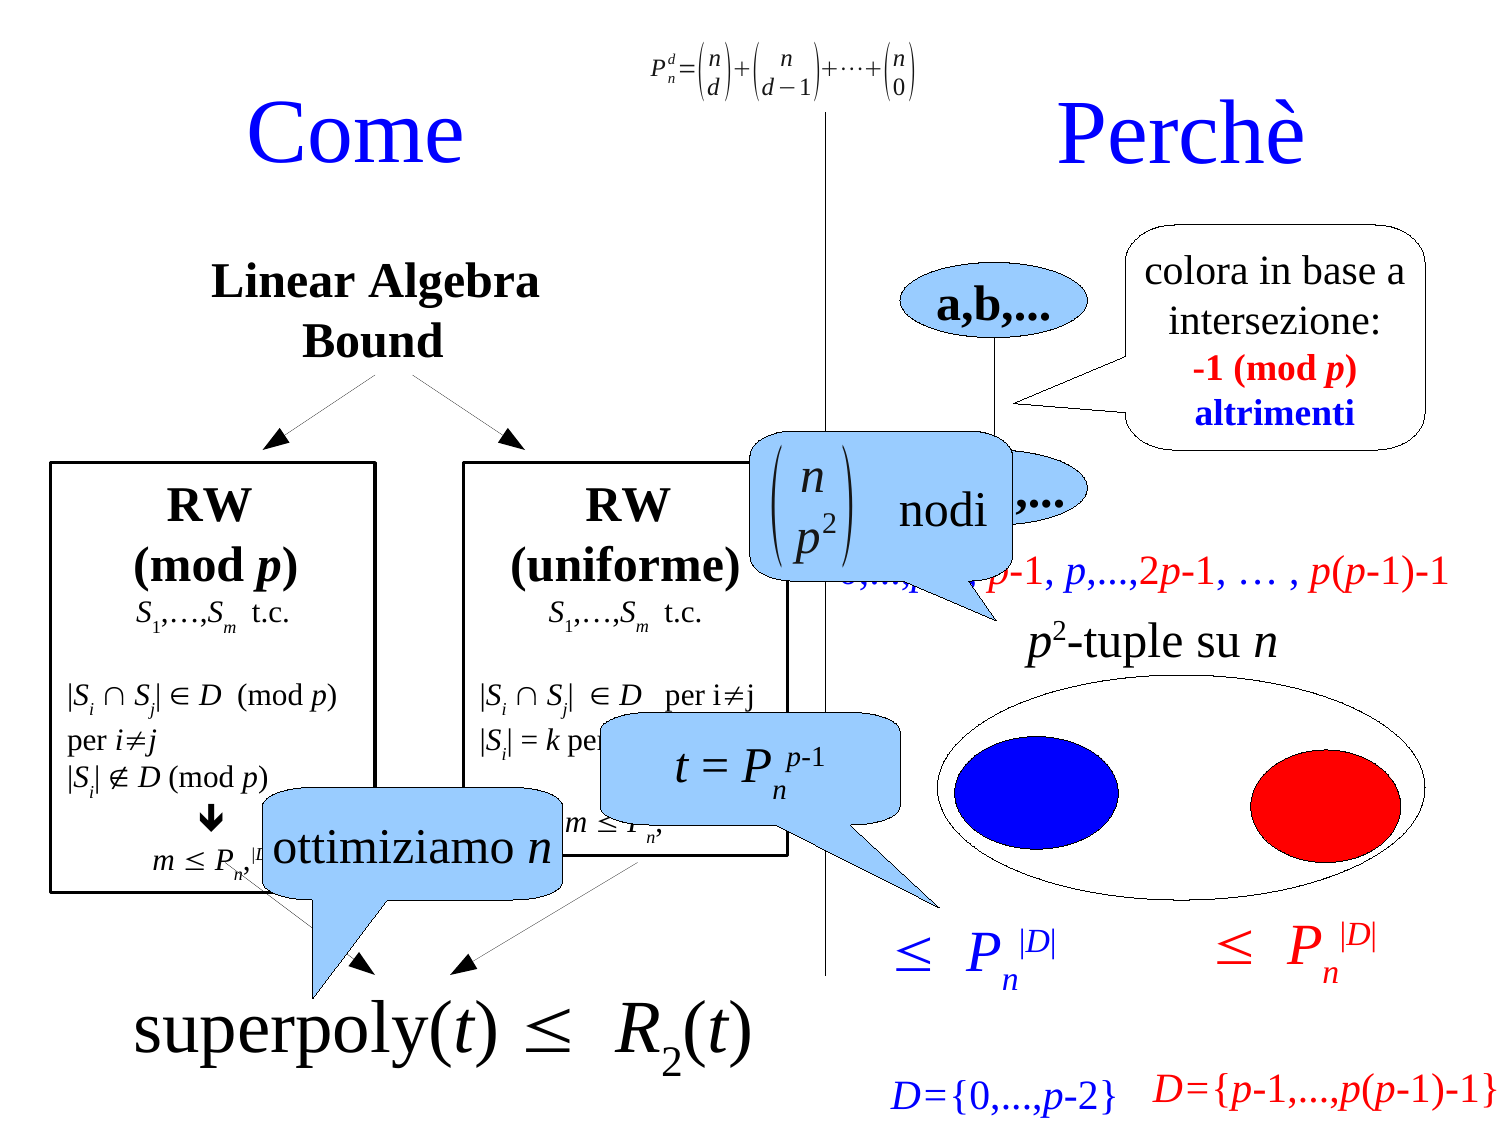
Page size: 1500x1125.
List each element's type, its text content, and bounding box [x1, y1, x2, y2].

text_box Perchè [976, 77, 1388, 188]
text_box nodi [749, 431, 1013, 621]
text_box [1250, 749, 1401, 863]
text_box 0,...,p-2, p-1, p,...,2p-1, … , p(p-1)-1 [971, 535, 1500, 601]
title Come [112, 30, 601, 233]
text_box [954, 736, 1119, 850]
text_box ≤ Pn|D| D={p-1,...,p(p-1)-1} [1138, 898, 1500, 1118]
text_box colora in base a intersezione: -1 (mod p) altrimenti [1013, 224, 1426, 451]
text_box Linear Algebra Bound [183, 240, 563, 376]
text_box RW (mod p) S1,…,Sm t.c. |Si  Sj| ∈ D (mod p) per ij |Si| ∉ D (mod p)  m ≤ Pn,|D| [50, 462, 376, 893]
text_box t = Pnp-1 [600, 712, 940, 908]
chart [642, 40, 922, 104]
text_box a,b,... [899, 262, 1088, 338]
text_box RW (uniforme) S1,…,Sm t.c. |Si  Sj| ∈ D per ij |Si| = k per ogni i  m ≤ Pn,|D| [463, 462, 788, 856]
text_box 0,...,p-2, p-1, p,...,2p-1, … , p(p-1)-1 [823, 582, 947, 601]
text_box ≤ Pn|D| D={0,...,p-2} [876, 905, 1163, 1125]
text_box superpoly(t) ≤ R2(t) [112, 969, 788, 1094]
text_box p2-tuple su n [1012, 601, 1388, 688]
chart [762, 442, 863, 571]
text_box ottimiziamo n [262, 787, 563, 999]
text_box a',b',... [1012, 450, 1088, 525]
